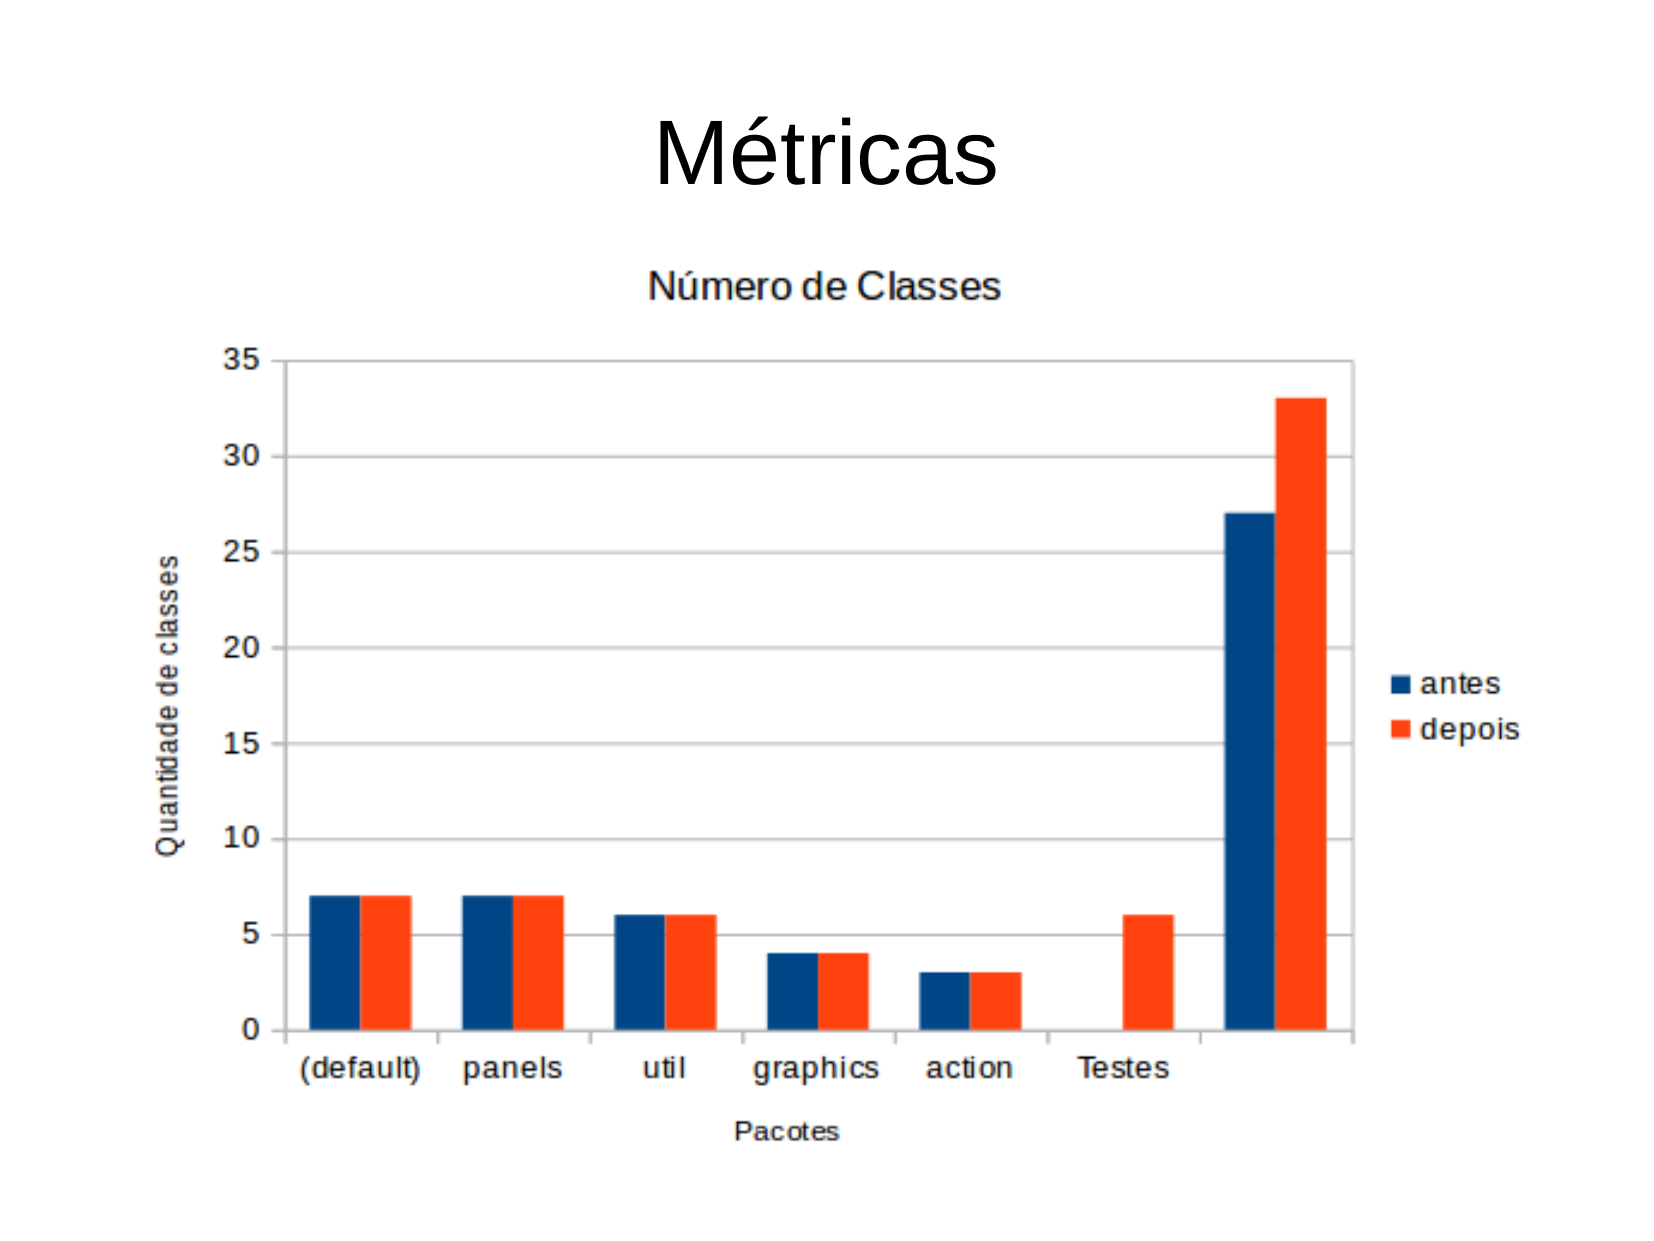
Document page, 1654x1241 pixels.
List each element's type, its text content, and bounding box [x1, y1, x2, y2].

title Métricas [82, 49, 1571, 257]
picture [118, 238, 1548, 1182]
